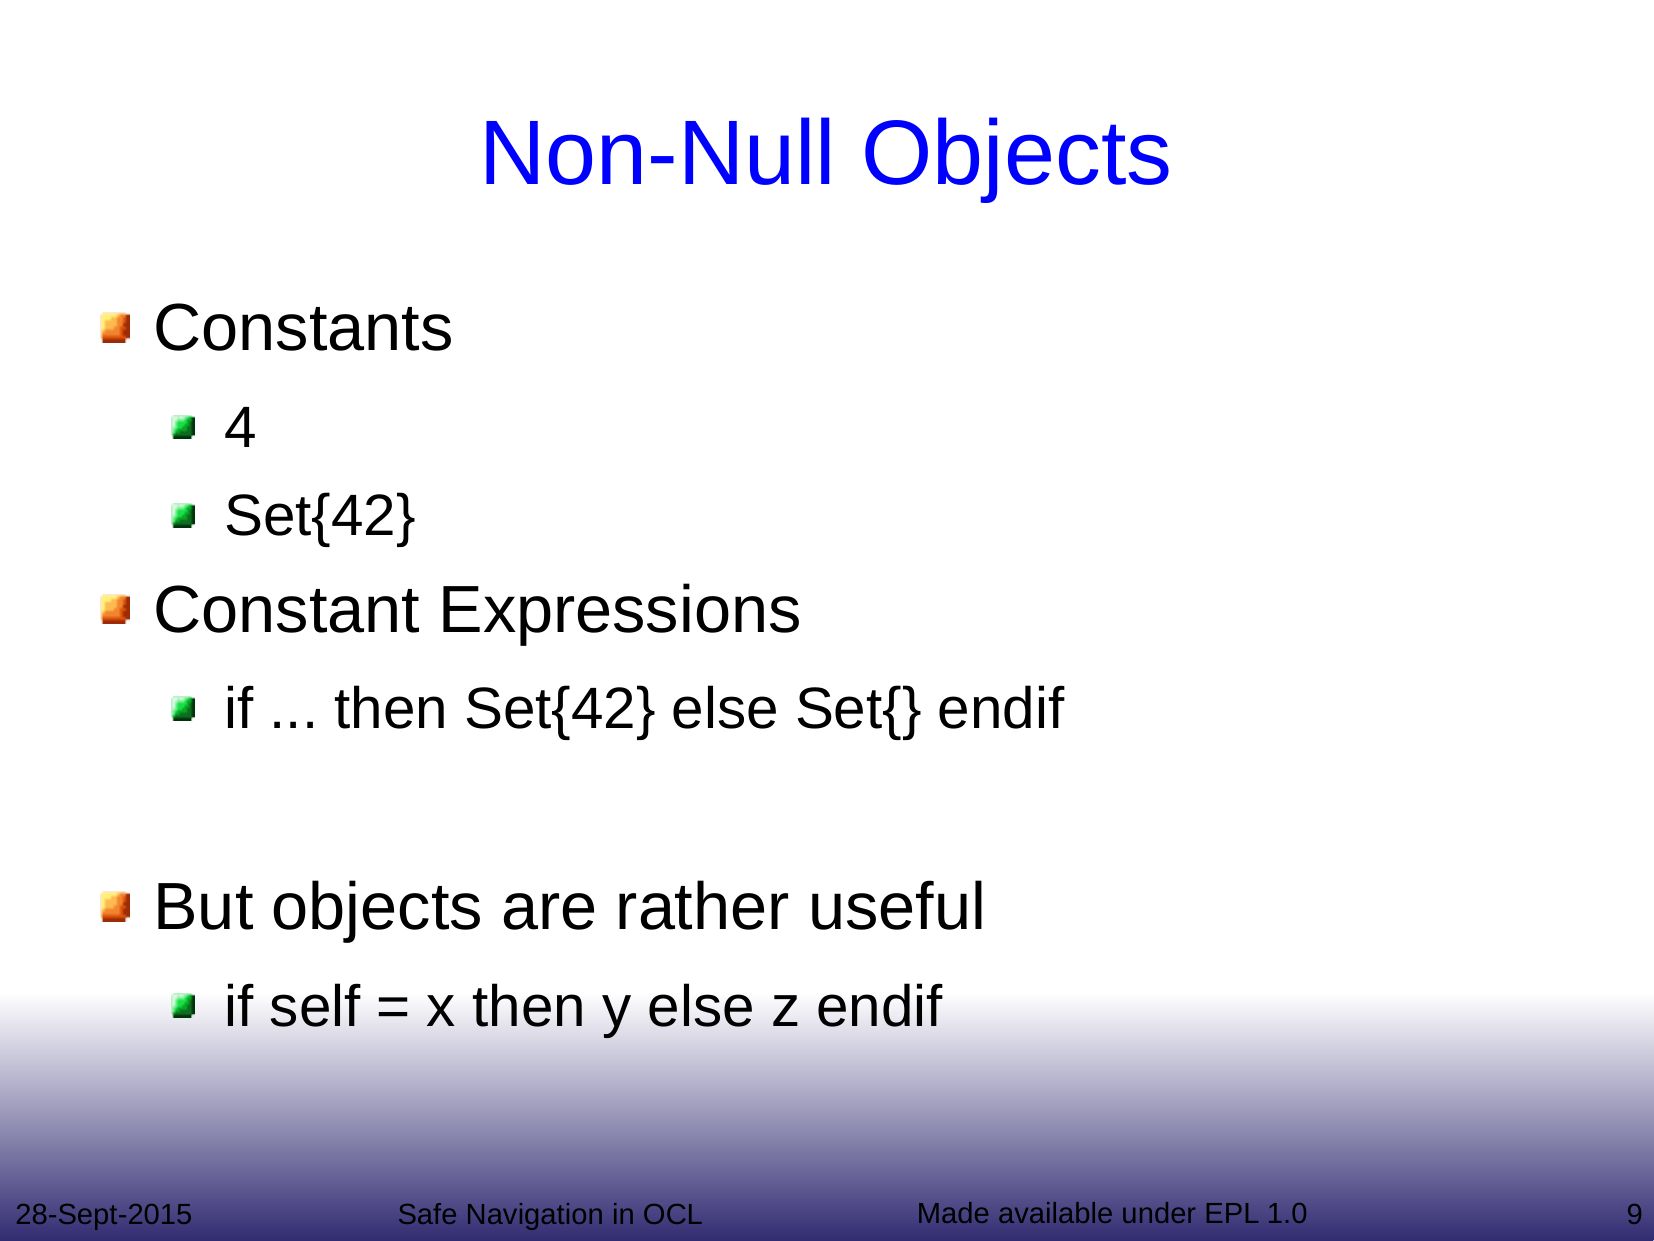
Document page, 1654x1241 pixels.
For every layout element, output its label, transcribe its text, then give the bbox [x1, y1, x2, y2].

list Constants 4 Set{42} Constant Expressions if ... then Set{42} else Set{} endif But objects are rather useful if self = x then y else z endif [82, 290, 1571, 1136]
title Non-Null Objects [82, 49, 1571, 257]
